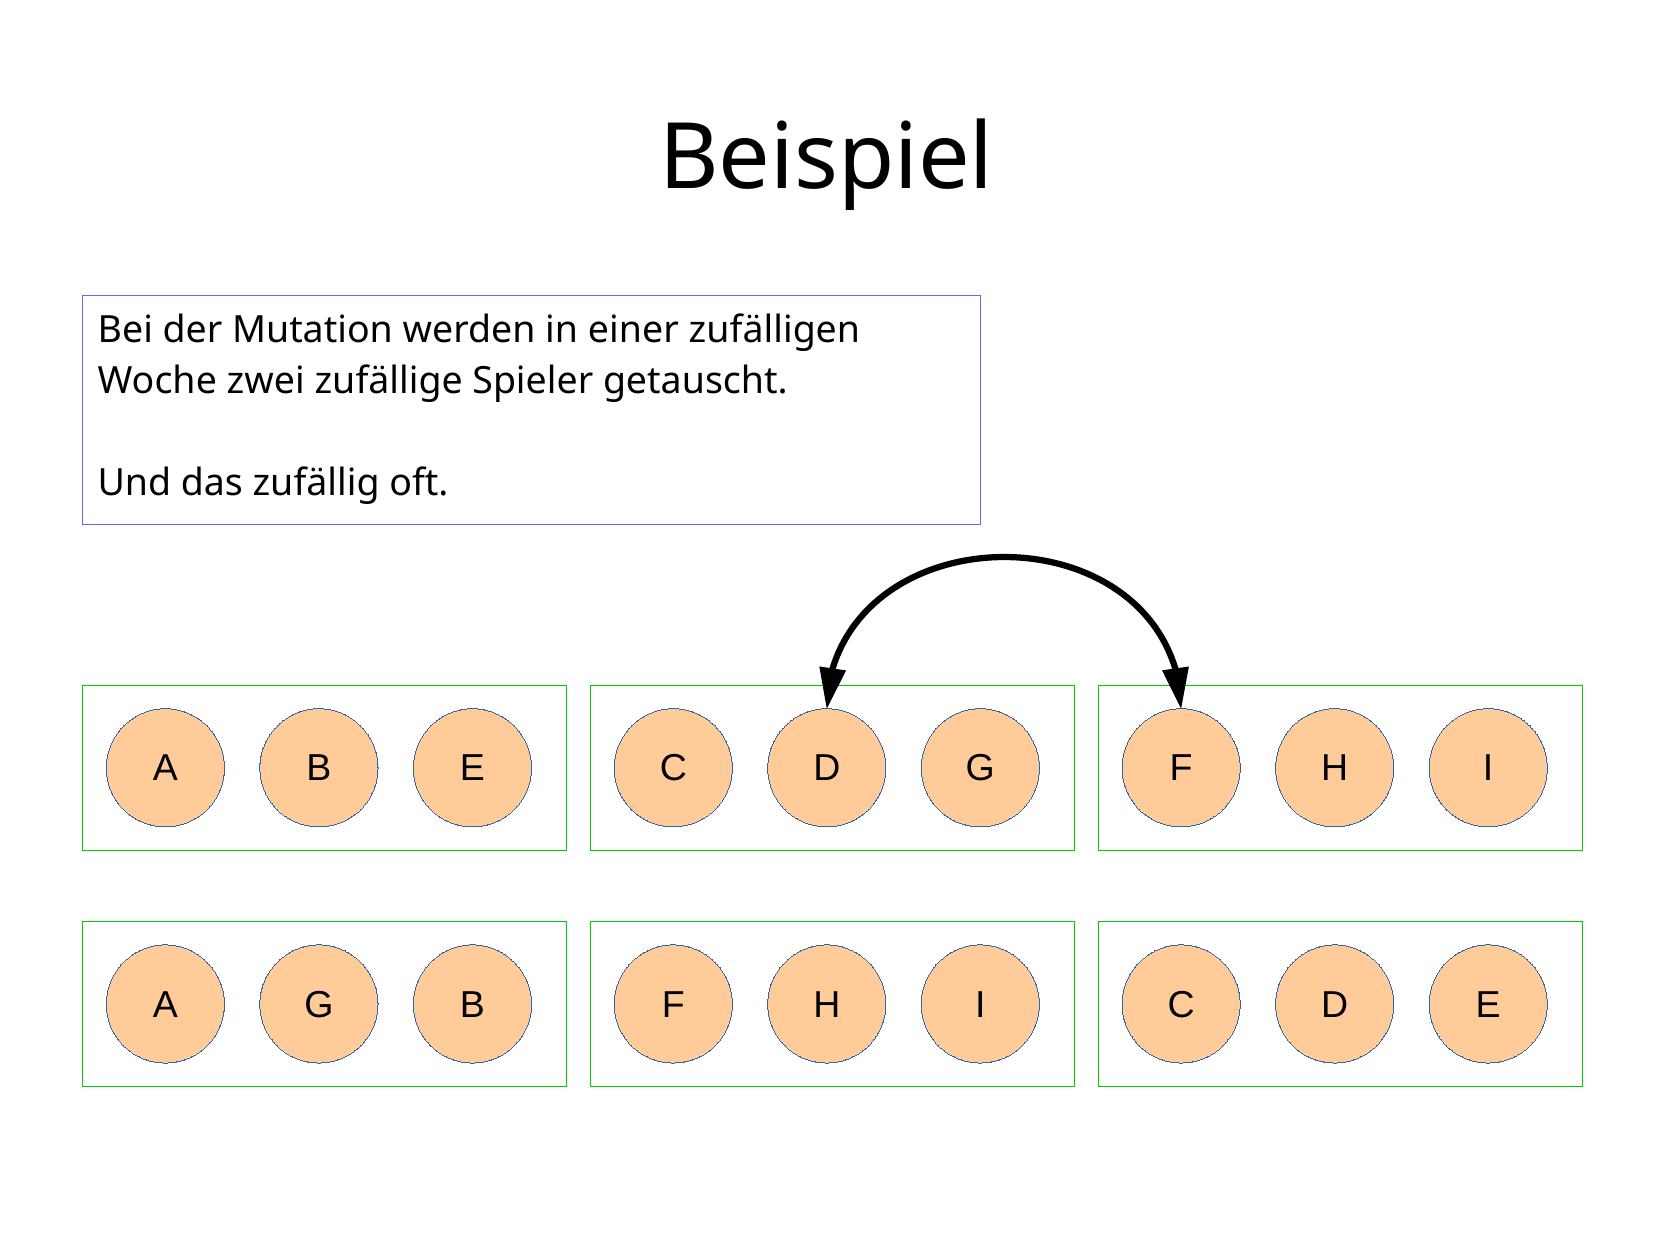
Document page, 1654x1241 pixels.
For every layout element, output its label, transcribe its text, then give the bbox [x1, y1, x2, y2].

text_box G [921, 708, 1040, 827]
text_box A [106, 944, 225, 1064]
text_box Bei der Mutation werden in einer zufälligen Woche zwei zufällige Spieler getauscht. Und das zufällig oft. [82, 295, 981, 525]
text_box F [614, 944, 733, 1064]
text_box I [921, 944, 1040, 1064]
text_box F [1122, 708, 1241, 827]
text_box H [767, 944, 886, 1064]
text_box C [1122, 944, 1241, 1064]
text_box A [106, 708, 225, 827]
text_box E [413, 708, 532, 827]
text_box B [259, 708, 379, 827]
title Beispiel [82, 49, 1571, 257]
text_box D [767, 708, 886, 827]
text_box E [1429, 944, 1548, 1064]
text_box H [1275, 708, 1394, 827]
text_box D [1275, 944, 1394, 1064]
text_box G [259, 944, 379, 1064]
text_box I [1429, 708, 1548, 827]
text_box C [614, 708, 733, 827]
text_box B [413, 944, 532, 1064]
